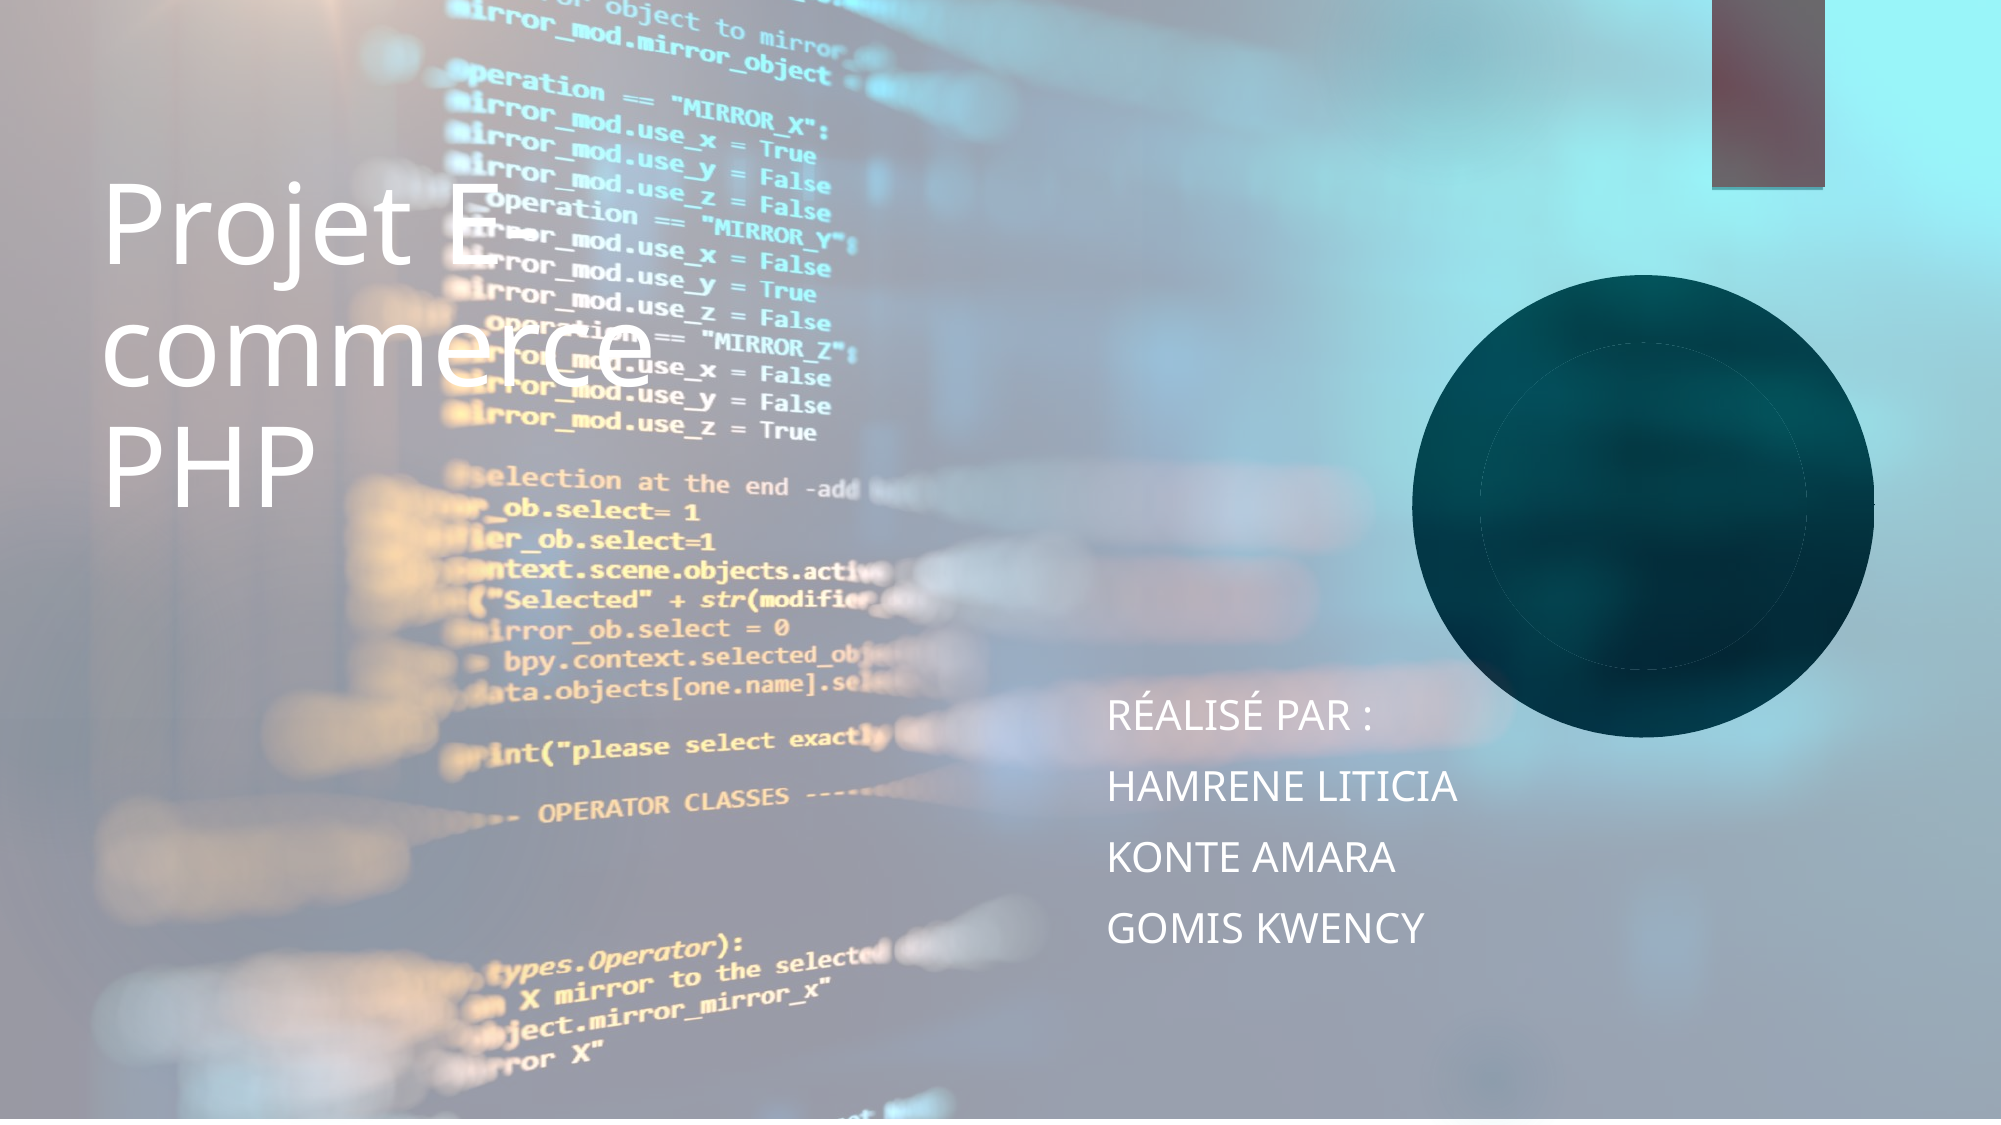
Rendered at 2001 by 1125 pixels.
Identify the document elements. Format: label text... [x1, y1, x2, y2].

picture [0, 0, 2000, 1119]
subtitle Réalisé par : Hamrene Liticia KONTE Amara Gomis Kwency [1091, 659, 1919, 960]
title Projet E-commerce PHP [84, 160, 909, 544]
